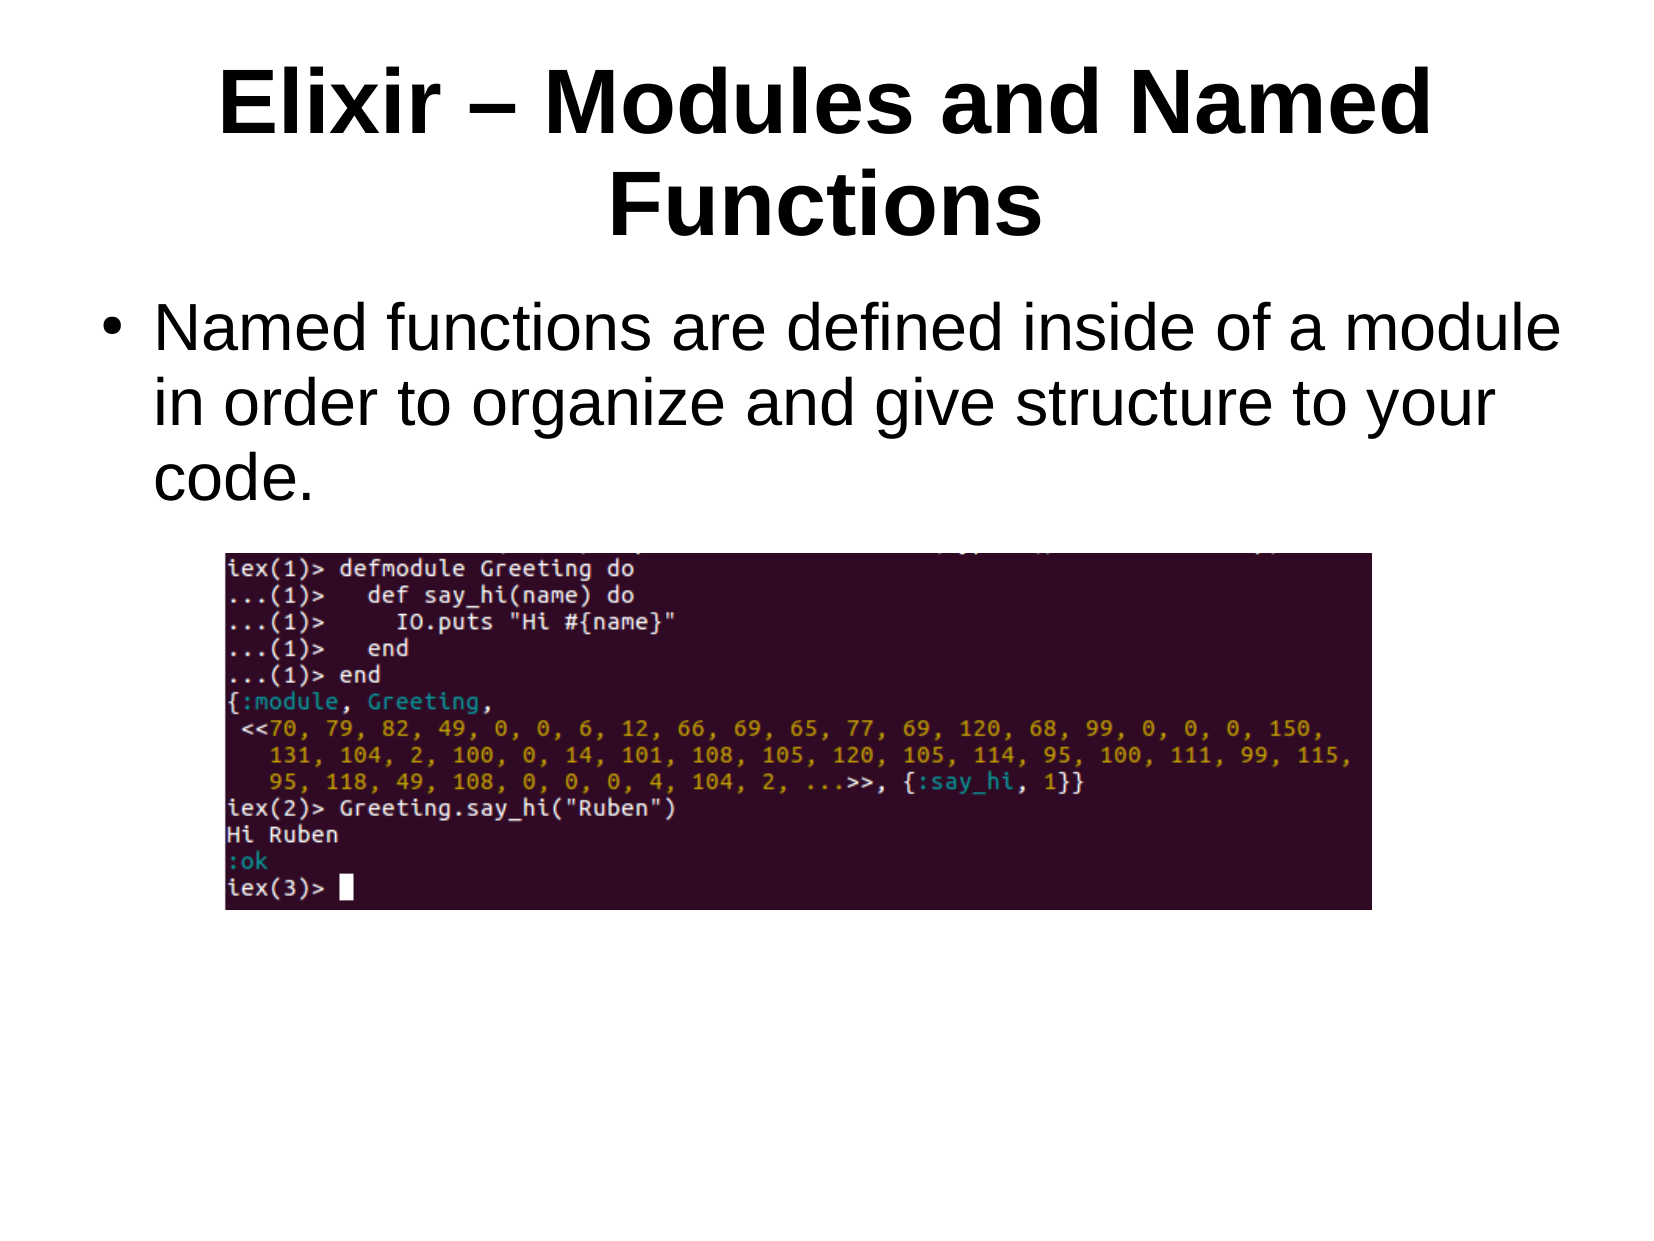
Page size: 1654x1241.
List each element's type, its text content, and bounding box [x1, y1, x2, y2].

list Named functions are defined inside of a module in order to organize and give structure to your code. [82, 290, 1571, 1010]
picture [224, 553, 1372, 910]
title Elixir – Modules and Named Functions [82, 49, 1571, 257]
